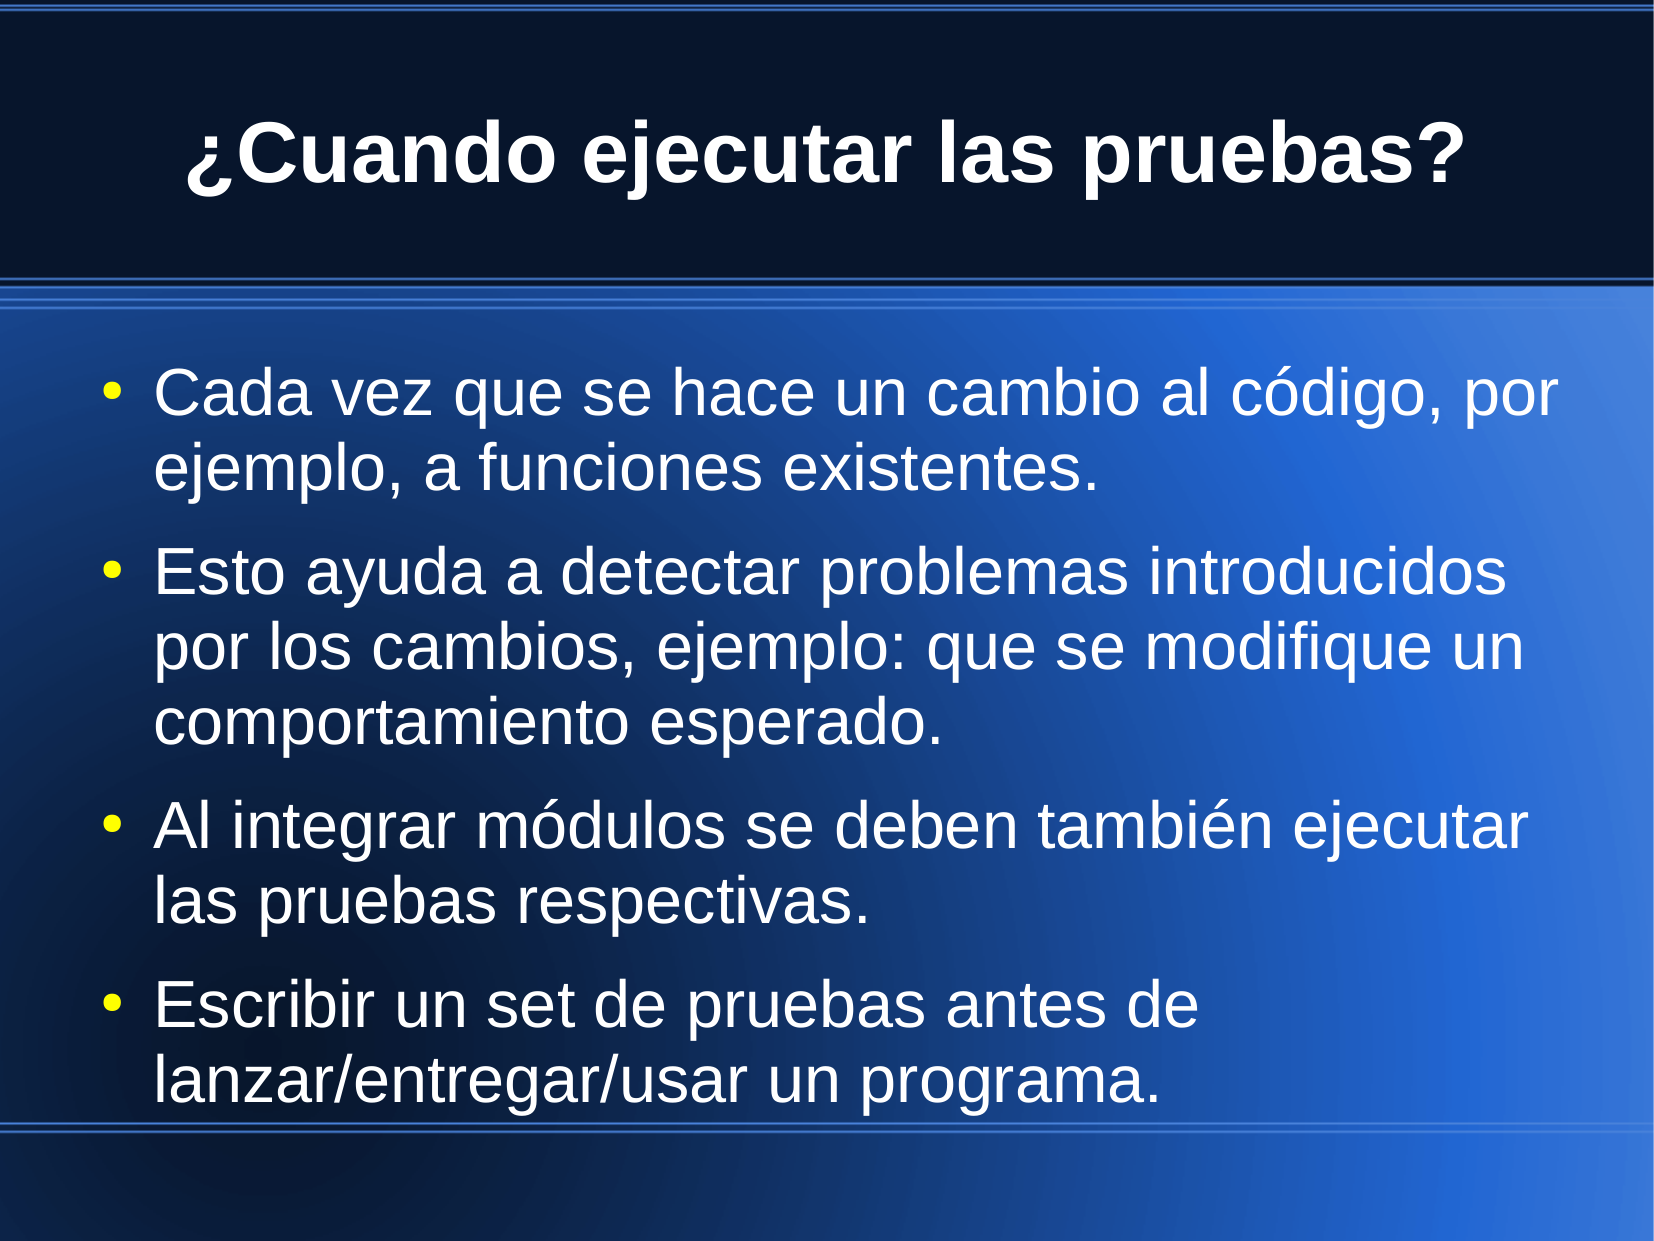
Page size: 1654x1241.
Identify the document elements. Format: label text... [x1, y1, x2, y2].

picture [0, 0, 1654, 1241]
title ¿Cuando ejecutar las pruebas? [82, 49, 1571, 257]
list Cada vez que se hace un cambio al código, por ejemplo, a funciones existentes. Esto ayuda a detectar problemas introducidos por los cambios, ejemplo: que se modifique un comportamiento esperado. Al integrar módulos se deben también ejecutar las pruebas respectivas. Escribir un set de pruebas antes de lanzar/entregar/usar un programa. [82, 355, 1571, 1117]
